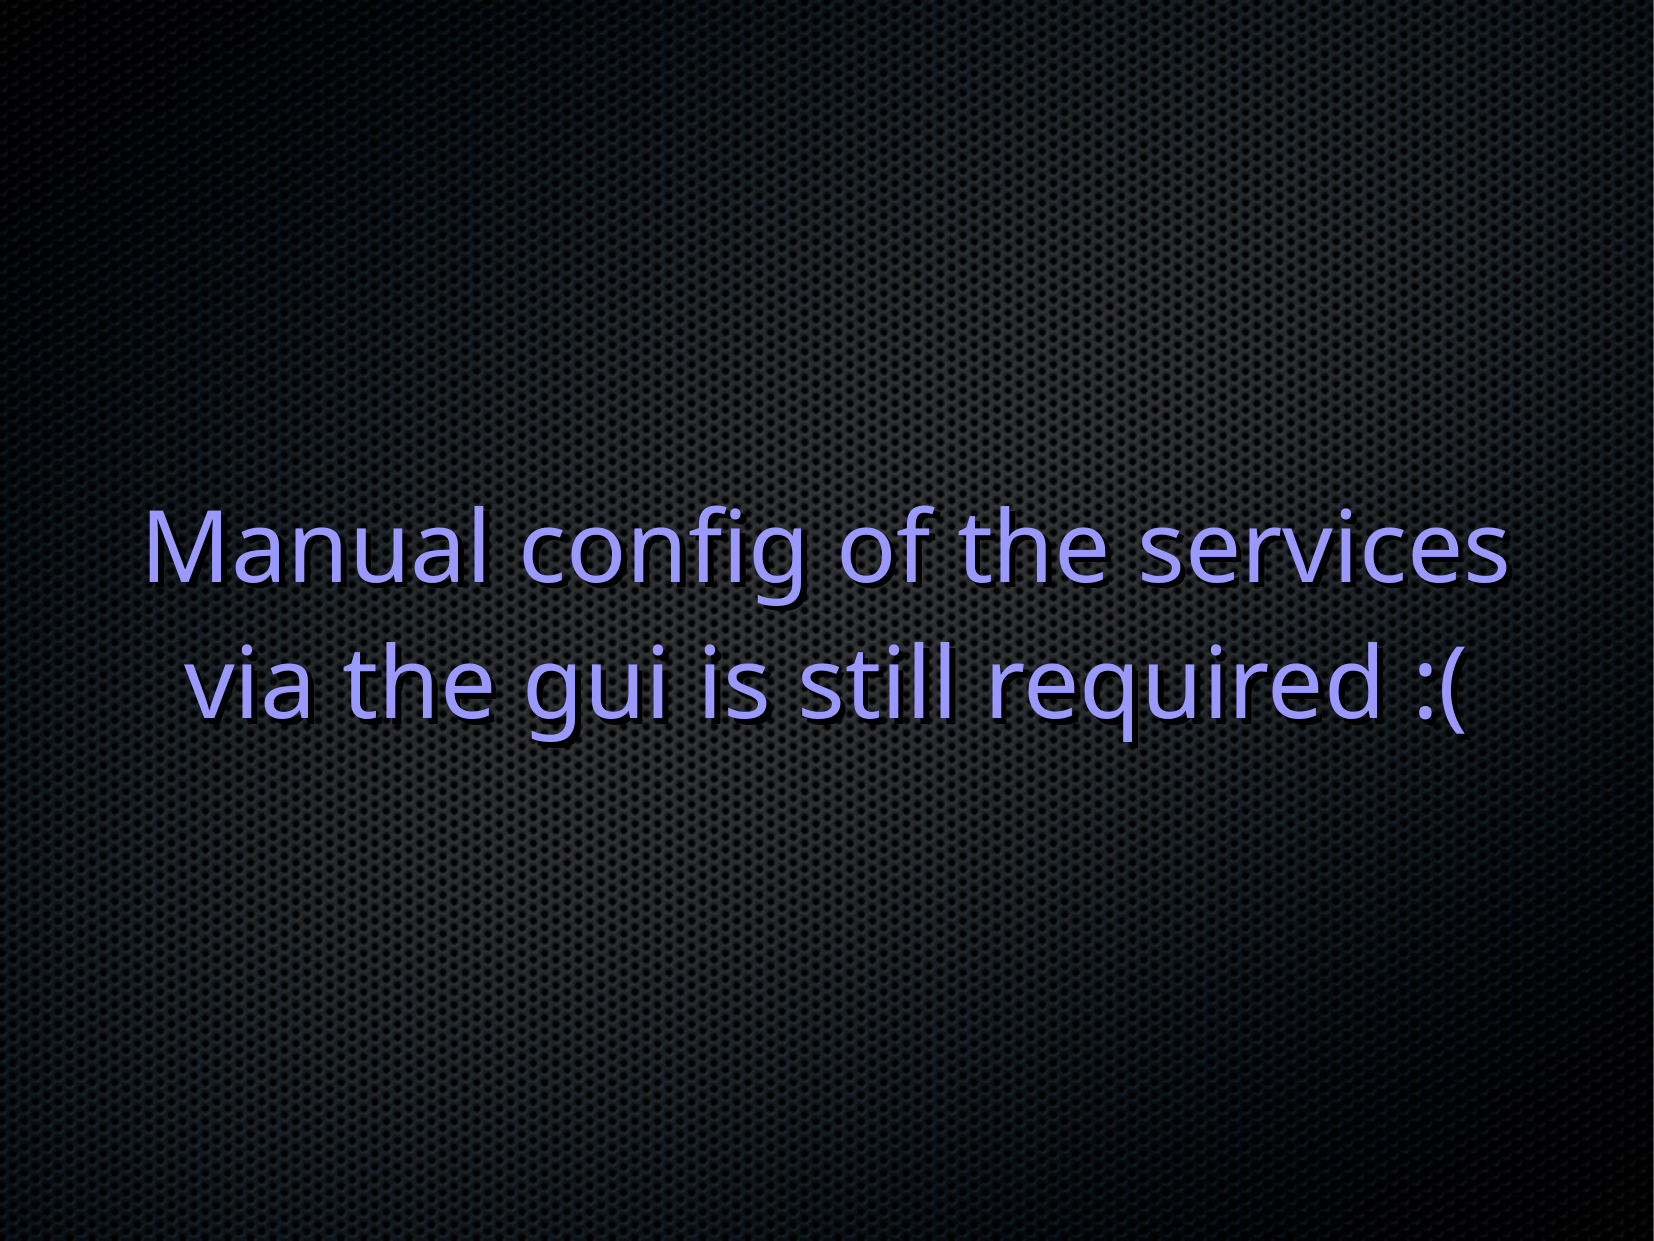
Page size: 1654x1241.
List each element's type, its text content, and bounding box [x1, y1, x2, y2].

subtitle Manual config of the services via the gui is still required :( [100, 32, 1554, 1191]
picture [0, 0, 1654, 1241]
